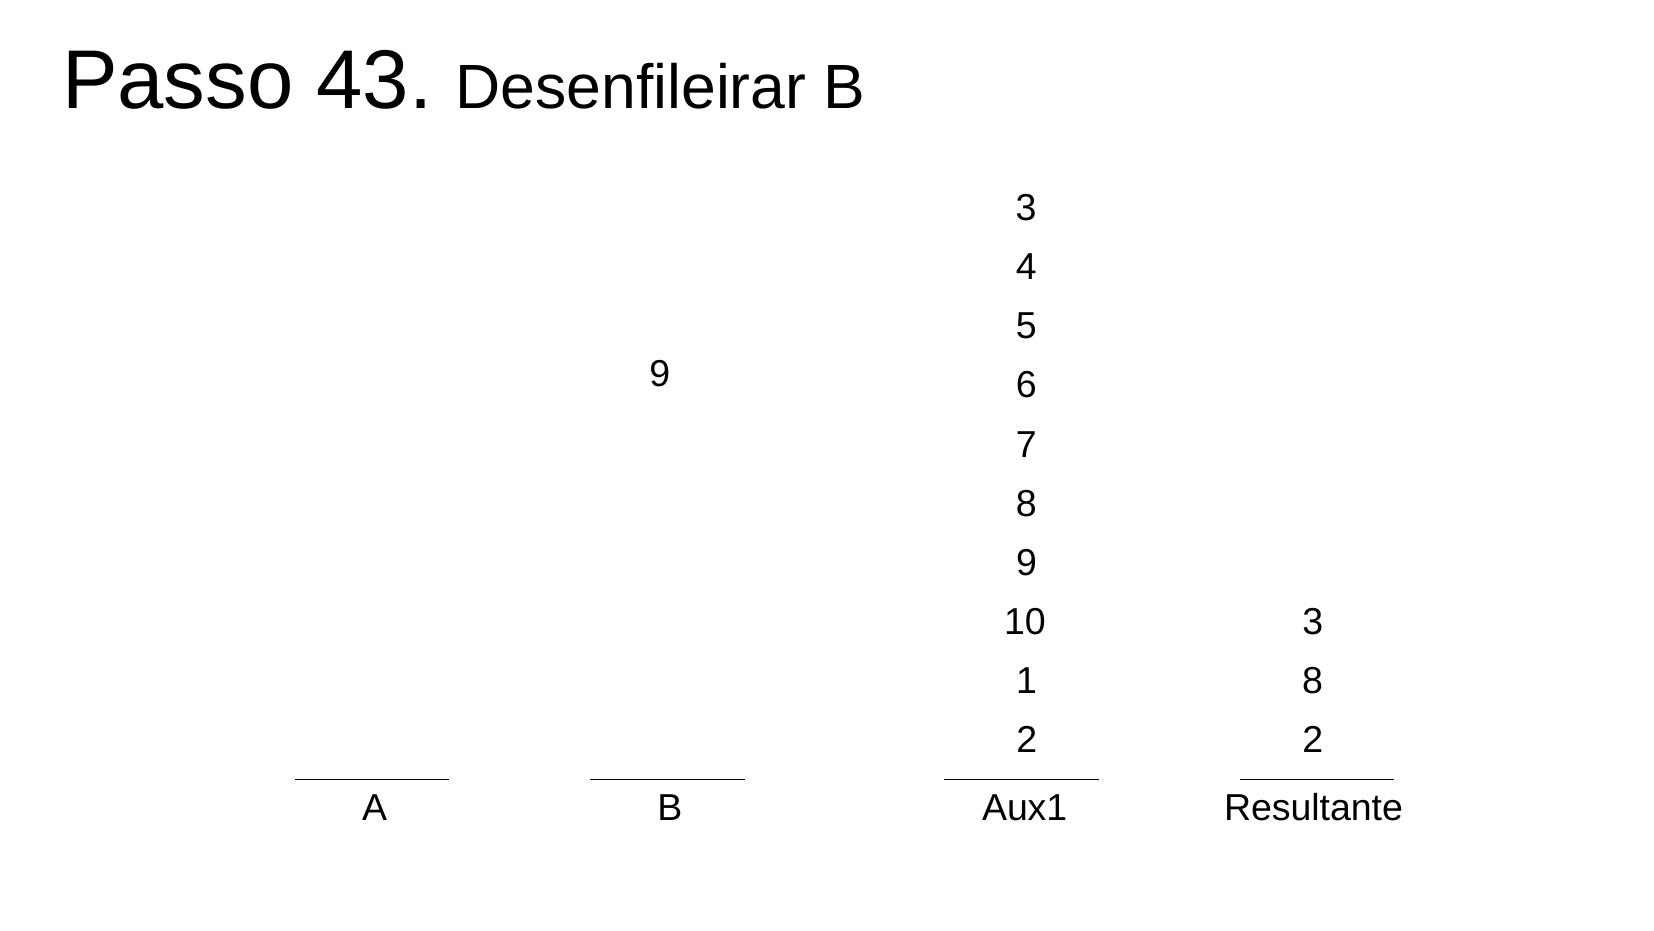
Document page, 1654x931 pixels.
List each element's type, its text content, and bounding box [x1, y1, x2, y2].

text_box Resultante [1209, 779, 1418, 837]
text_box 3 [1287, 592, 1338, 650]
text_box Aux1 [967, 780, 1083, 837]
text_box 7 [1001, 415, 1052, 473]
text_box A [347, 779, 508, 837]
text_box 6 [1001, 356, 1052, 414]
text_box 8 [1287, 651, 1338, 709]
text_box 3 [1000, 179, 1052, 237]
text_box 4 [1000, 238, 1052, 296]
text_box 5 [1001, 297, 1052, 355]
text_box 2 [1001, 710, 1052, 768]
text_box 1 [1001, 651, 1052, 709]
text_box 9 [634, 344, 686, 402]
text_box 8 [1001, 474, 1052, 532]
text_box 2 [1287, 710, 1338, 768]
text_box 9 [1001, 533, 1052, 591]
text_box B [642, 780, 698, 837]
text_box Passo 43. Desenfileirar B [47, 25, 1607, 274]
text_box 10 [989, 592, 1061, 650]
